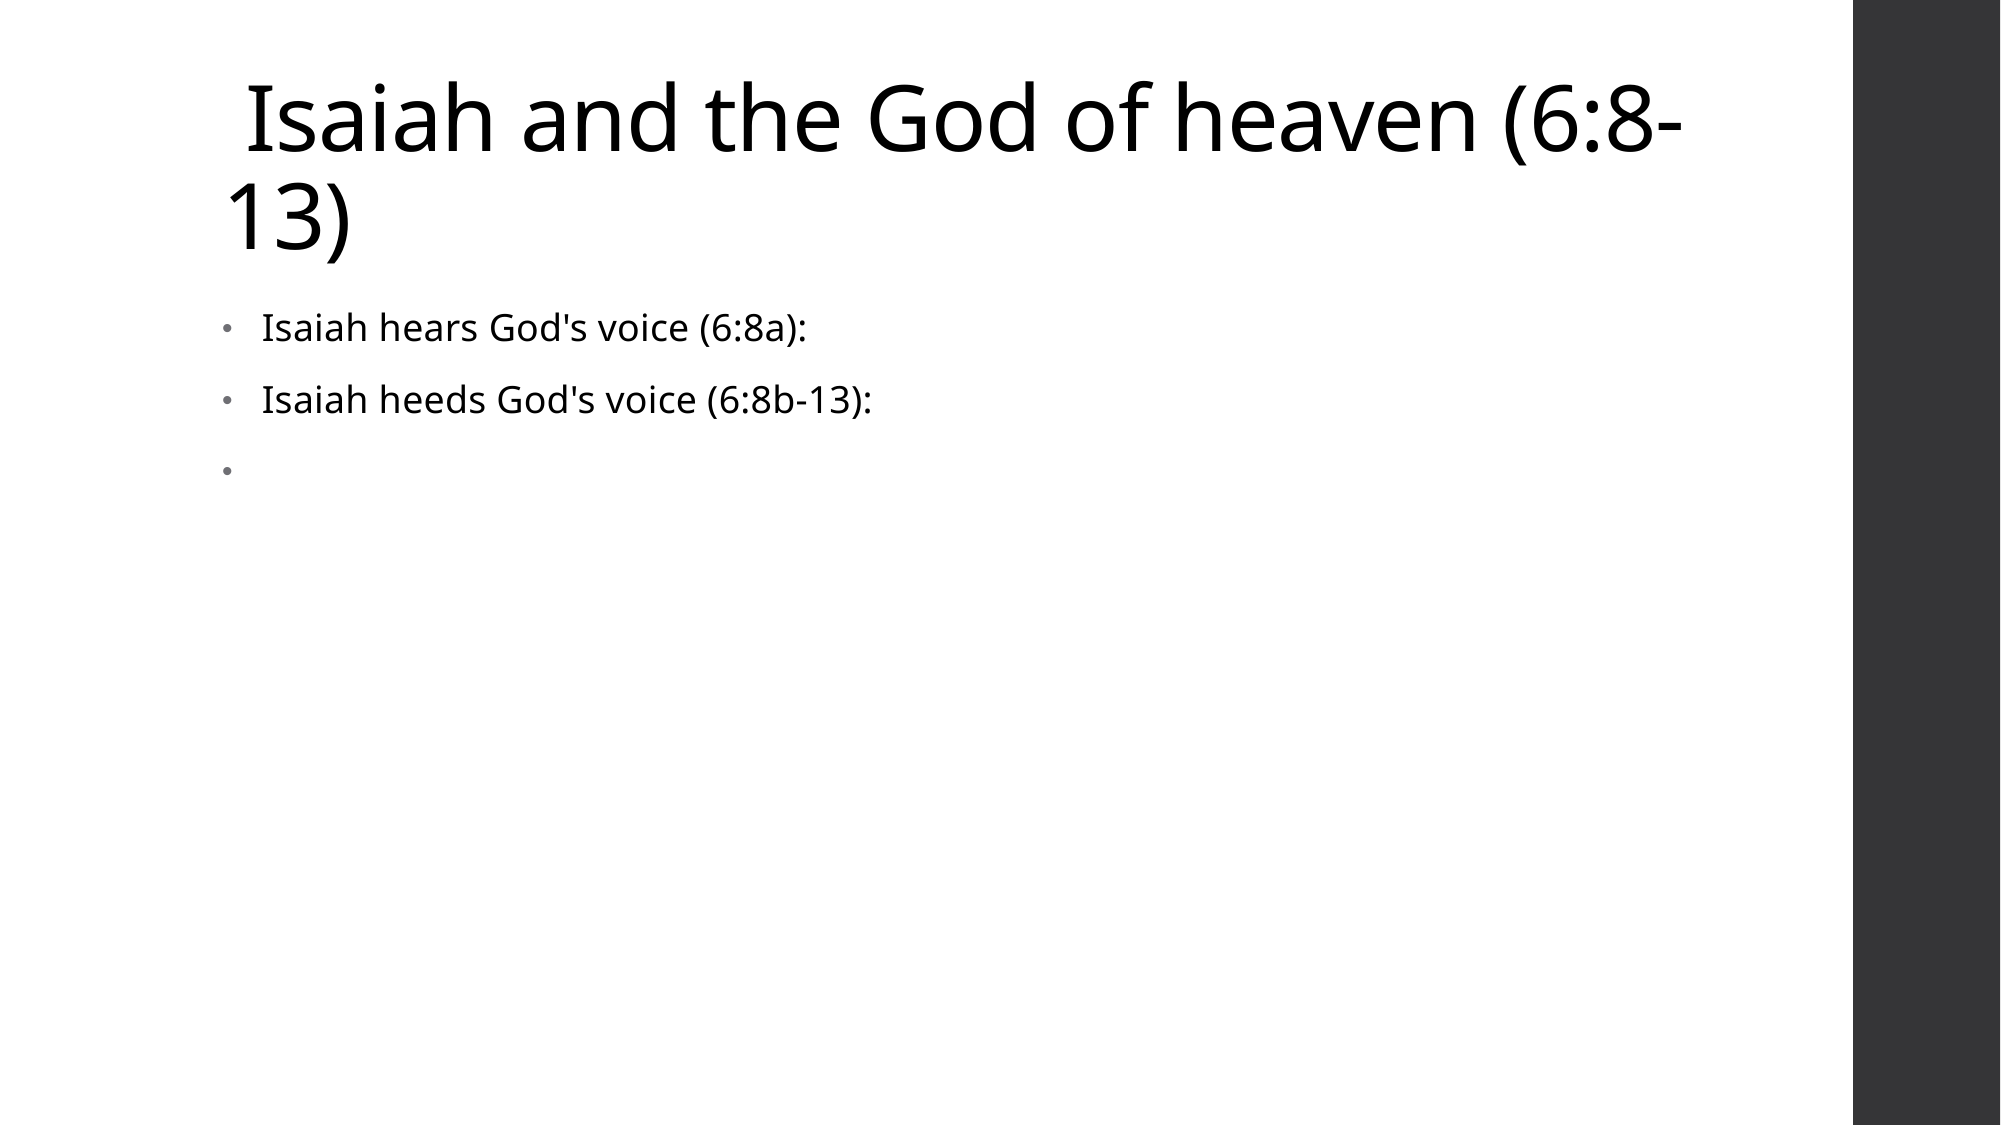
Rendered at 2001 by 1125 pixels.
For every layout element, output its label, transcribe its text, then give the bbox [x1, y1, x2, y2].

title Isaiah and the God of heaven (6:8-13) [206, 60, 1797, 278]
list Isaiah hears God's voice (6:8a): Isaiah heeds God's voice (6:8b-13): [206, 299, 1617, 1014]
